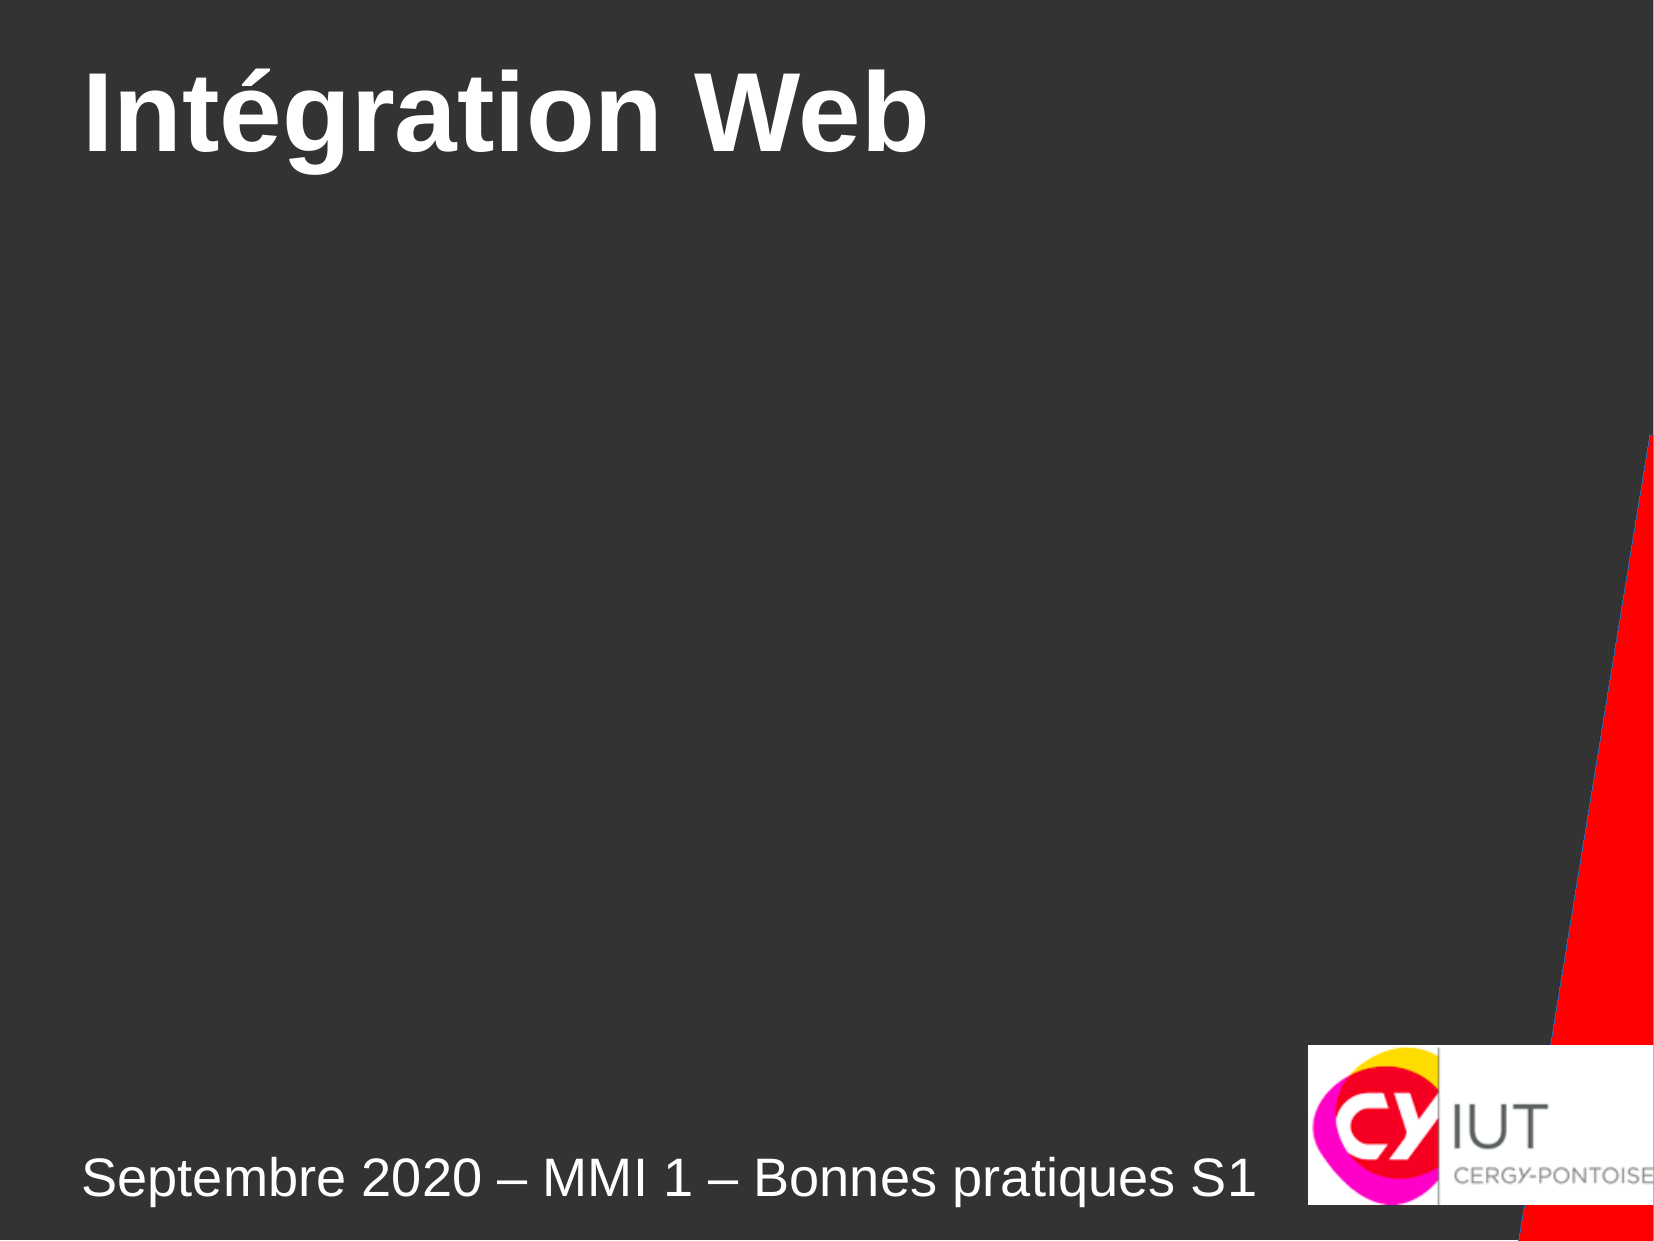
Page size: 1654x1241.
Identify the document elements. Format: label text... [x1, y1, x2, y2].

text_box [1550, 434, 1654, 1045]
text_box [1518, 1205, 1654, 1241]
title Septembre 2020 – MMI 1 – Bonnes pratiques S1 [81, 1073, 1382, 1241]
picture [1308, 1045, 1654, 1205]
title Intégration Web [82, 49, 1571, 301]
